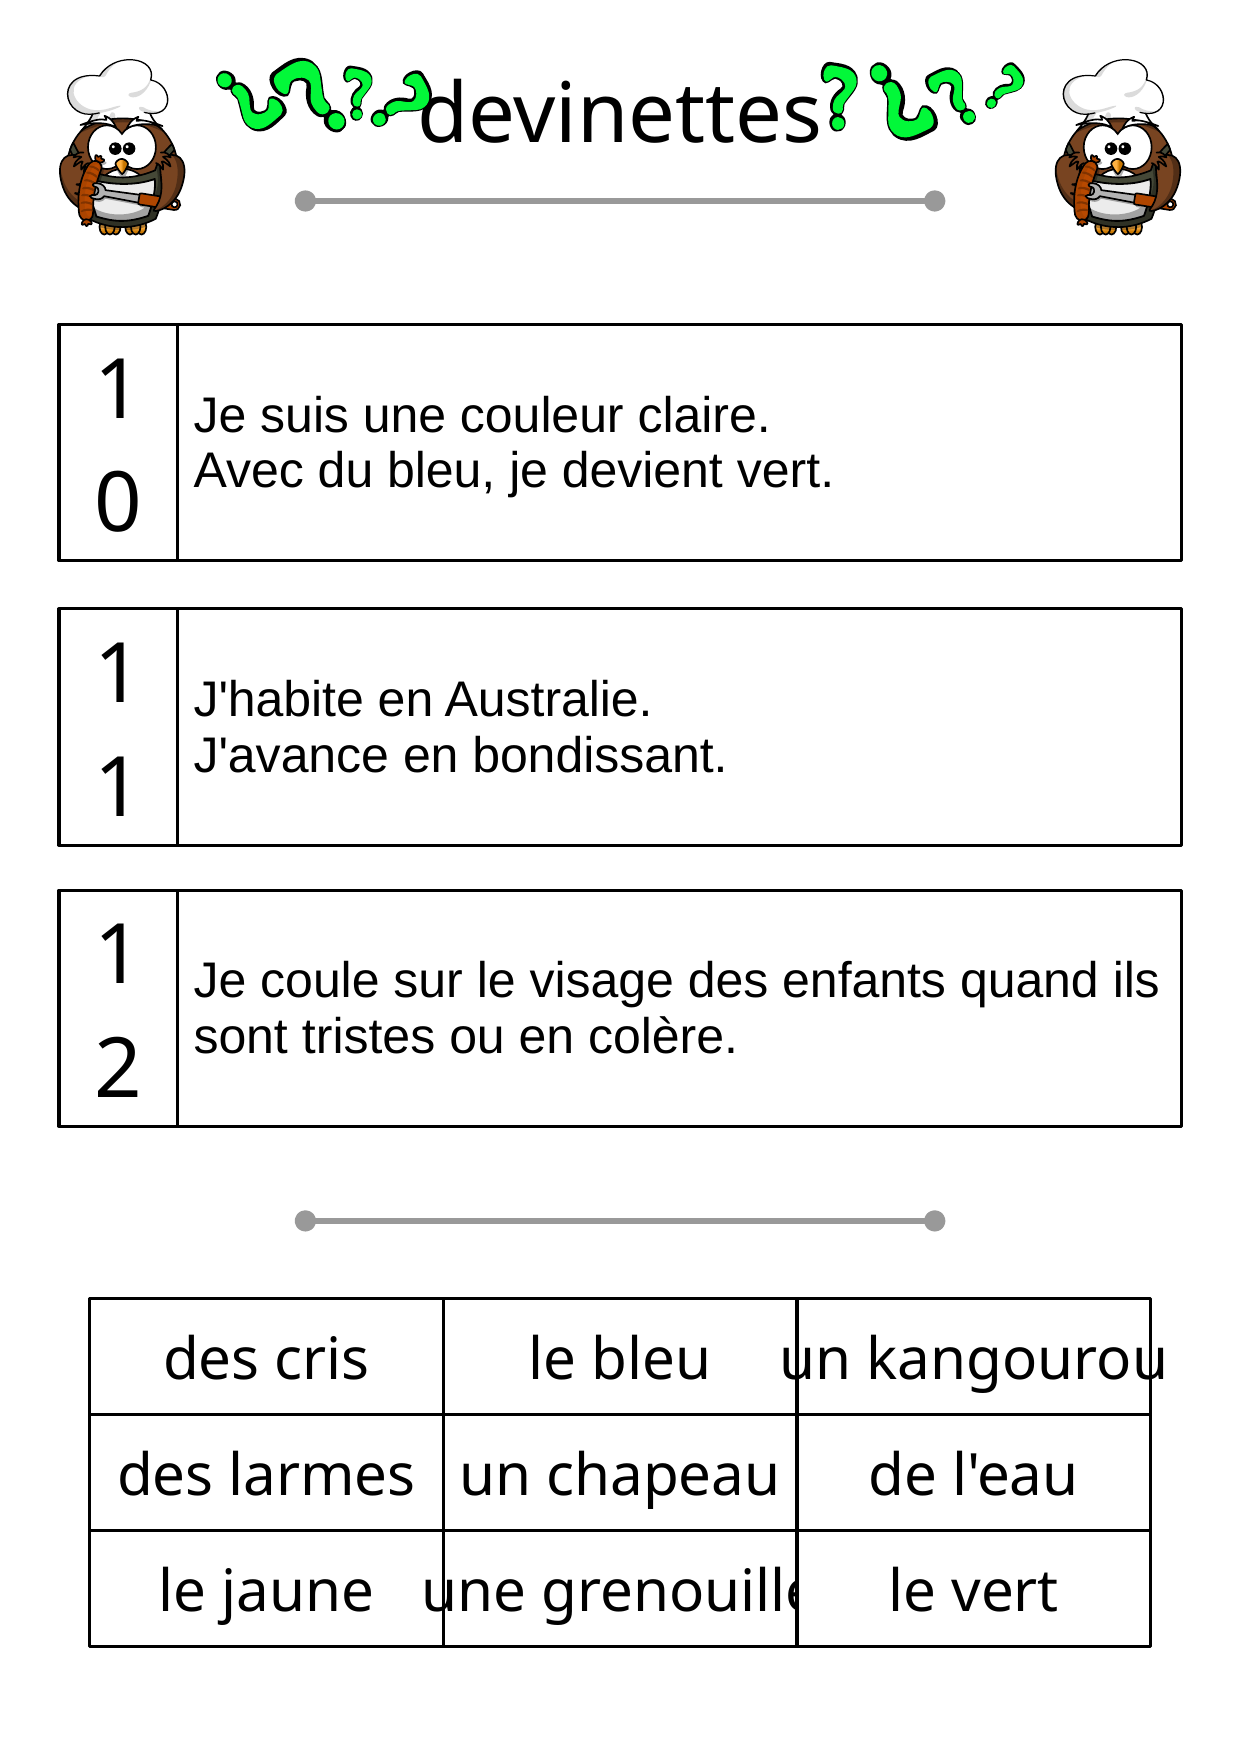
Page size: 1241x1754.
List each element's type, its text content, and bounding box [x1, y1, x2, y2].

text_box de l'eau [797, 1414, 1151, 1530]
text_box 12 [59, 890, 178, 1127]
text_box un chapeau [443, 1414, 797, 1530]
picture [1054, 59, 1182, 236]
picture [59, 59, 186, 236]
text_box le bleu [443, 1298, 797, 1414]
text_box devinettes [59, 46, 1182, 159]
text_box le vert [797, 1530, 1151, 1647]
text_box Je coule sur le visage des enfants quand ils sont tristes ou en colère. [179, 890, 1182, 1127]
text_box 11 [59, 608, 178, 846]
picture [820, 51, 944, 152]
text_box le jaune [89, 1530, 443, 1647]
picture [920, 59, 1031, 134]
text_box J'habite en Australie. J'avance en bondissant. [179, 608, 1182, 846]
picture [203, 46, 441, 145]
text_box des cris [89, 1298, 443, 1414]
text_box des larmes [89, 1414, 443, 1530]
text_box Je suis une couleur claire. Avec du bleu, je devient vert. [179, 324, 1182, 561]
text_box un kangourou [797, 1298, 1151, 1414]
text_box 10 [59, 324, 178, 561]
text_box une grenouille [443, 1530, 797, 1647]
